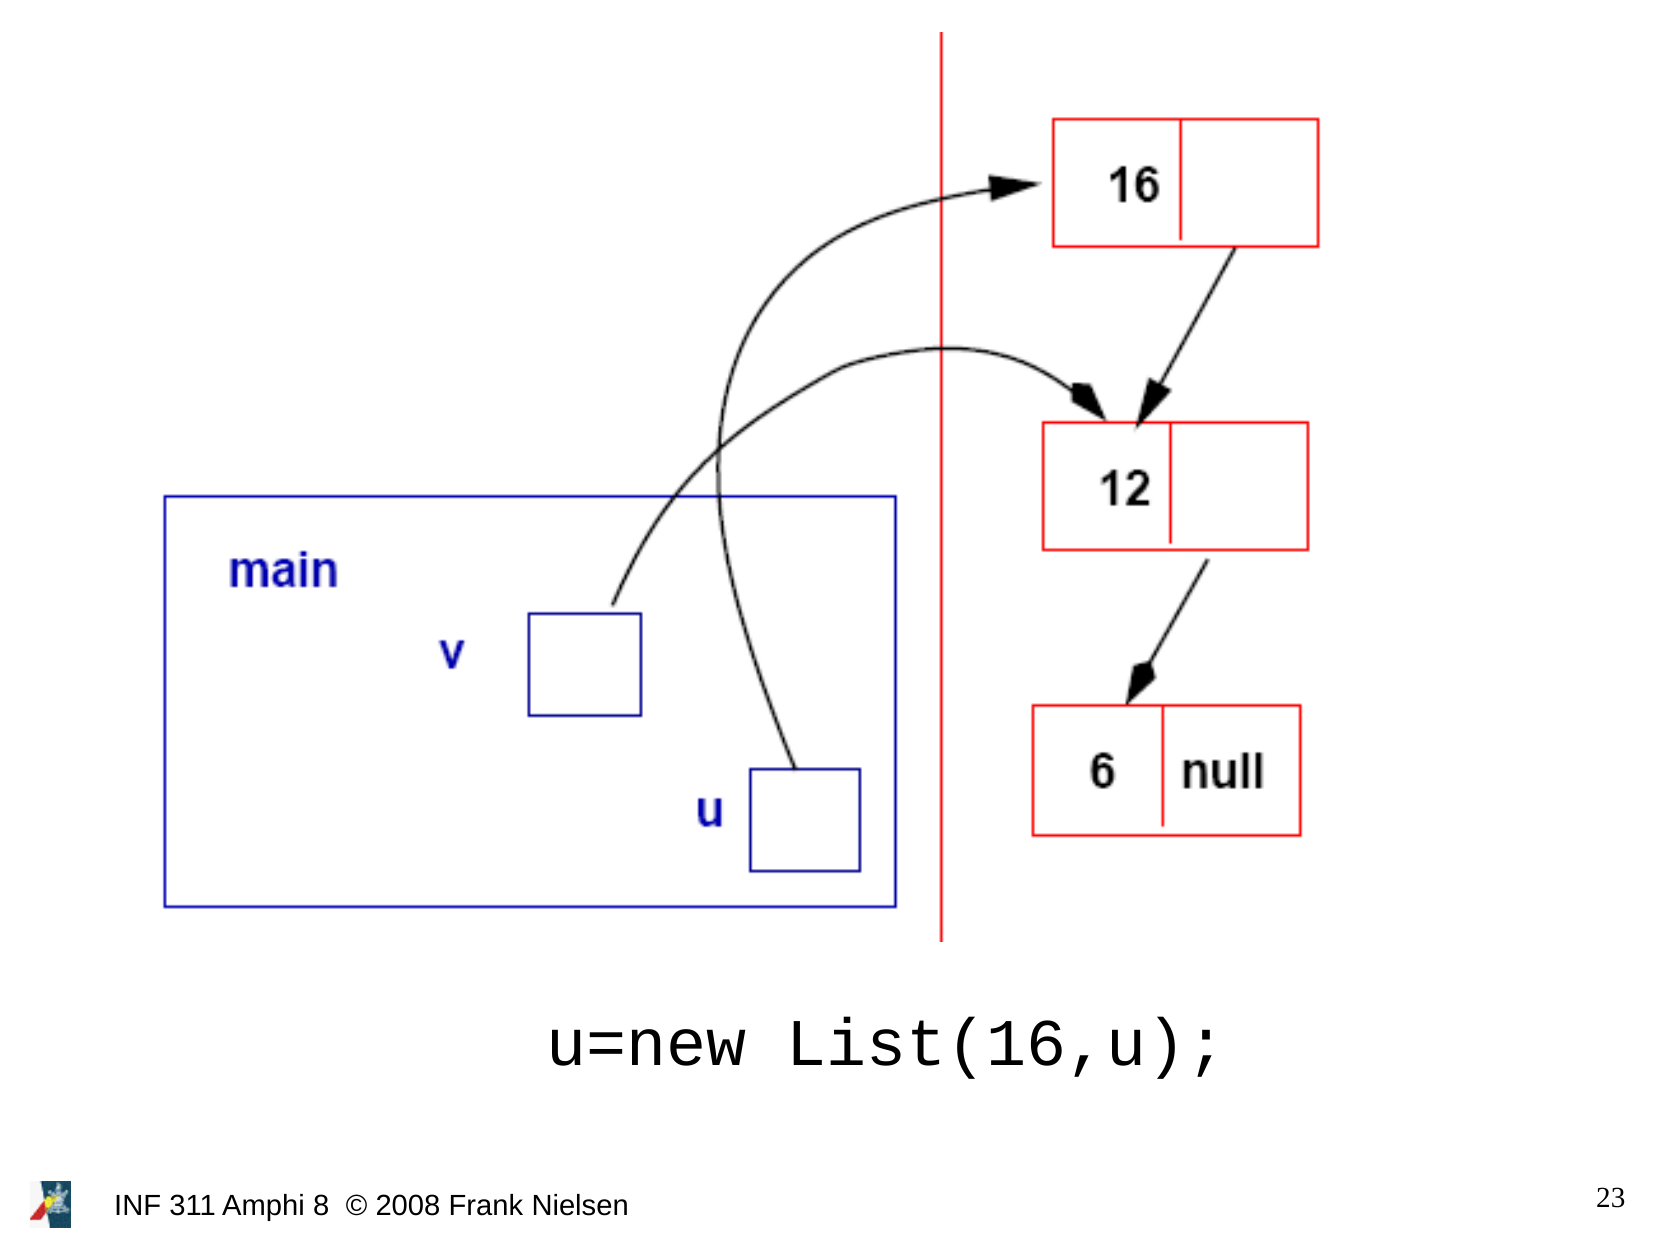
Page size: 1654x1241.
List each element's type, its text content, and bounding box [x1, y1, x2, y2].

text_box u=new List(16,u); [531, 1002, 1359, 1093]
picture [29, 1181, 71, 1228]
picture [88, 32, 1506, 942]
